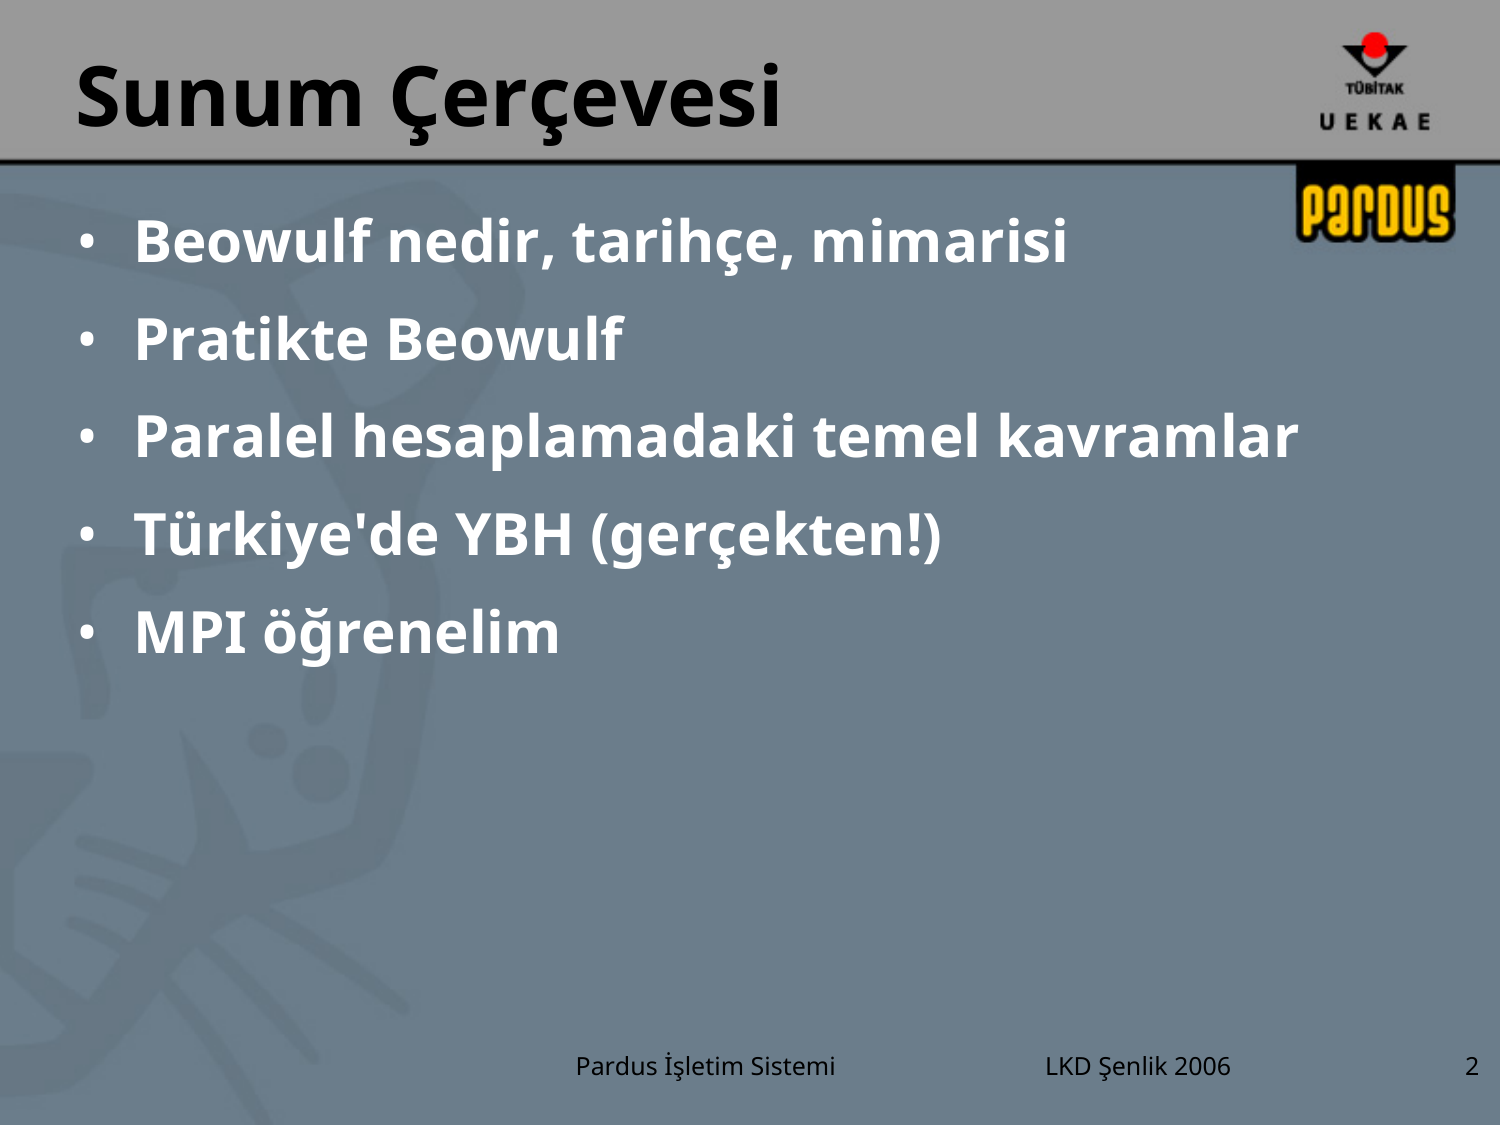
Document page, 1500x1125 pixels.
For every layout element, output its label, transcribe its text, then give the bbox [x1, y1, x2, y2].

title Sunum Çerçevesi [75, 0, 1282, 196]
picture [0, 0, 1500, 1125]
list Beowulf nedir, tarihçe, mimarisi Pratikte Beowulf Paralel hesaplamadaki temel kavramlar Türkiye'de YBH (gerçekten!) MPI öğrenelim [76, 196, 1447, 939]
